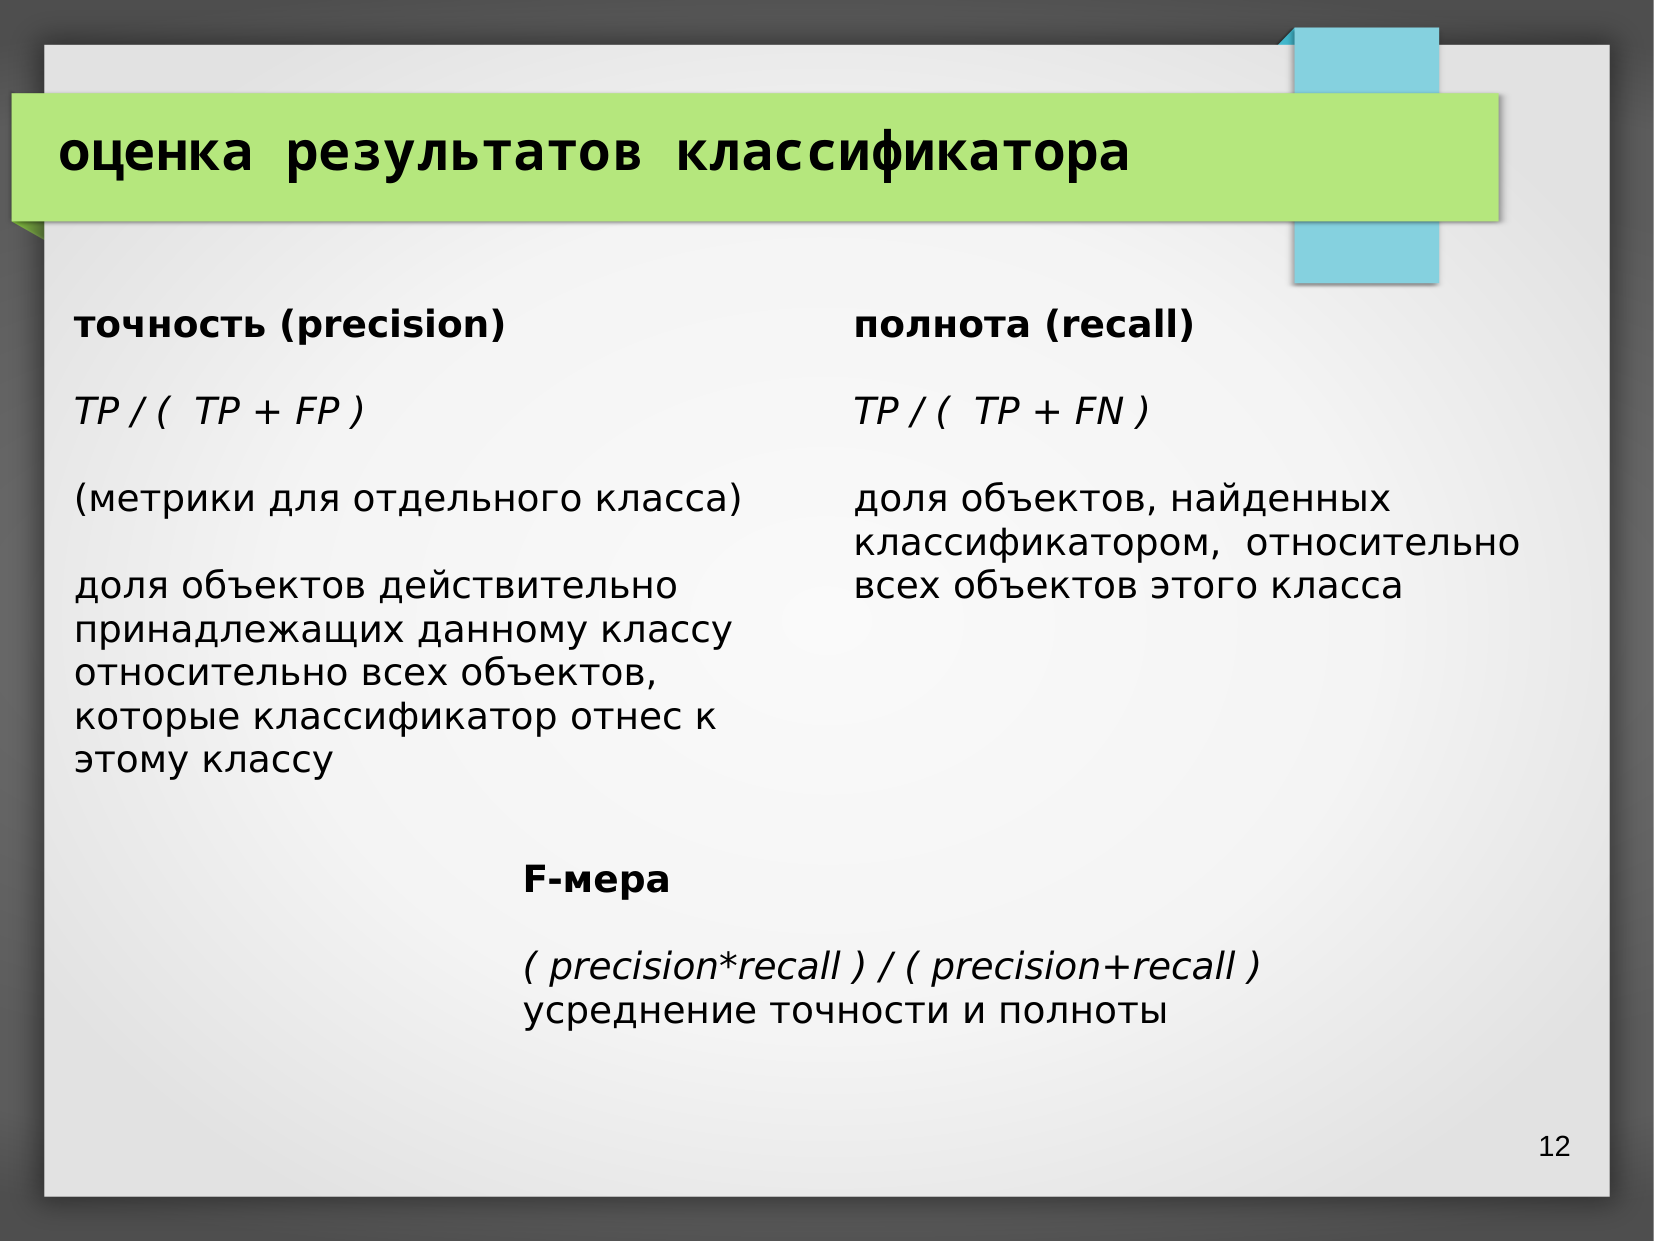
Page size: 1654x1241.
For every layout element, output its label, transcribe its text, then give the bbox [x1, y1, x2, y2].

text_box F-мера ( precision*recall ) / ( precision+recall ) усреднение точности и полноты [507, 850, 1382, 1134]
picture [0, 0, 1654, 1241]
text_box полнота (recall) TP / ( TP + FN ) доля объектов, найденных классификатором, относительно всех объектов этого класса [851, 295, 1583, 756]
text_box точность (precision) TP / ( TP + FP ) (метрики для отдельного класса) доля объектов действительно принадлежащих данному классу относительно всех объектов, которые классификатор отнес к этому классу [59, 295, 851, 815]
title оценка результатов классификатора [59, 109, 1217, 190]
